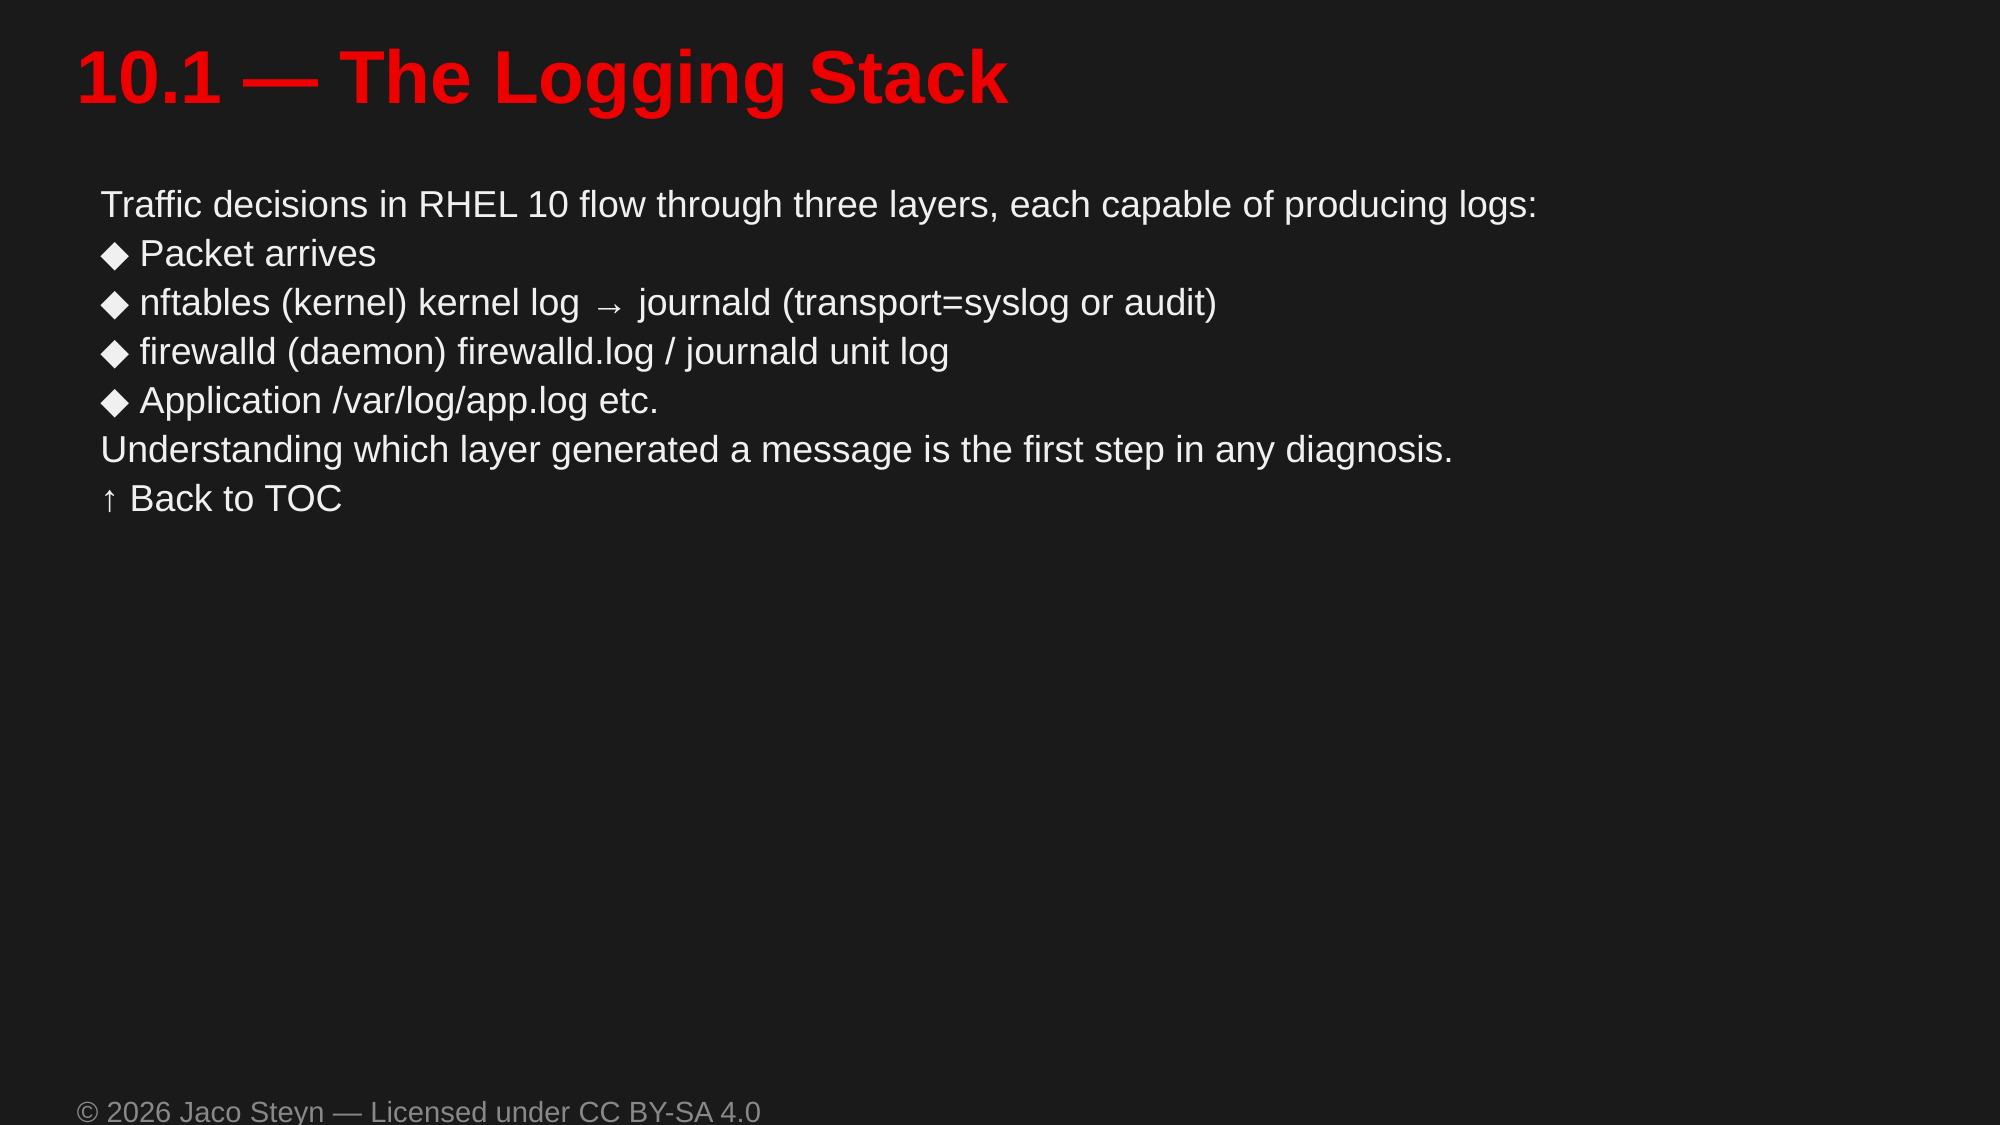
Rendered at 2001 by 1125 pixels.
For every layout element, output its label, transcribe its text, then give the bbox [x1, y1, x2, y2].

text_box Traffic decisions in RHEL 10 flow through three layers, each capable of producing logs: ◆ Packet arrives ◆ nftables (kernel) kernel log → journald (transport=syslog or audit) ◆ firewalld (daemon) firewalld.log / journald unit log ◆ Application /var/log/app.log etc. Understanding which layer generated a message is the first step in any diagnosis. ↑ Back to TOC [59, 171, 1942, 1083]
text_box 10.1 — The Logging Stack [59, 23, 1942, 154]
text_box © 2026 Jaco Steyn — Licensed under CC BY-SA 4.0 [59, 1083, 1942, 1120]
